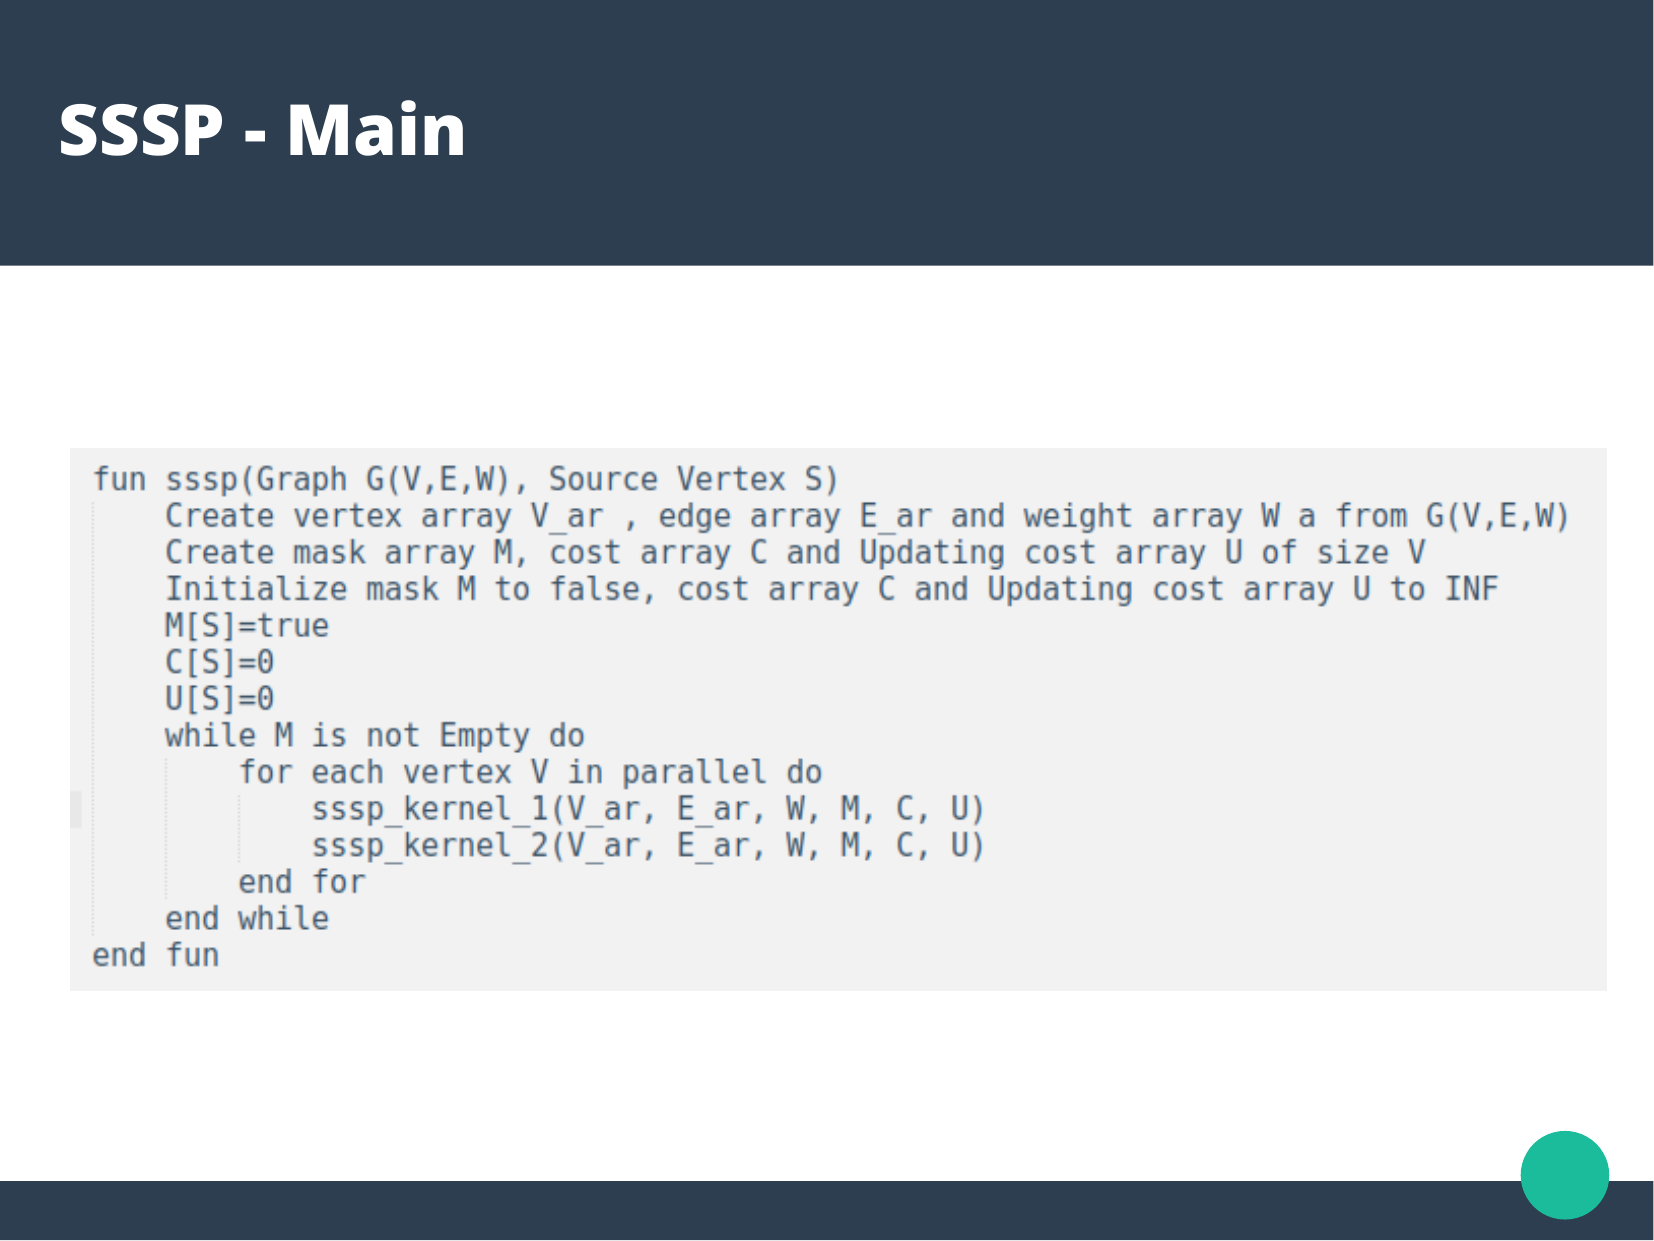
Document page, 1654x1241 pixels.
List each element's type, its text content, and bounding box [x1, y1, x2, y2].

picture [70, 448, 1607, 991]
title SSSP - Main [59, 49, 1595, 207]
